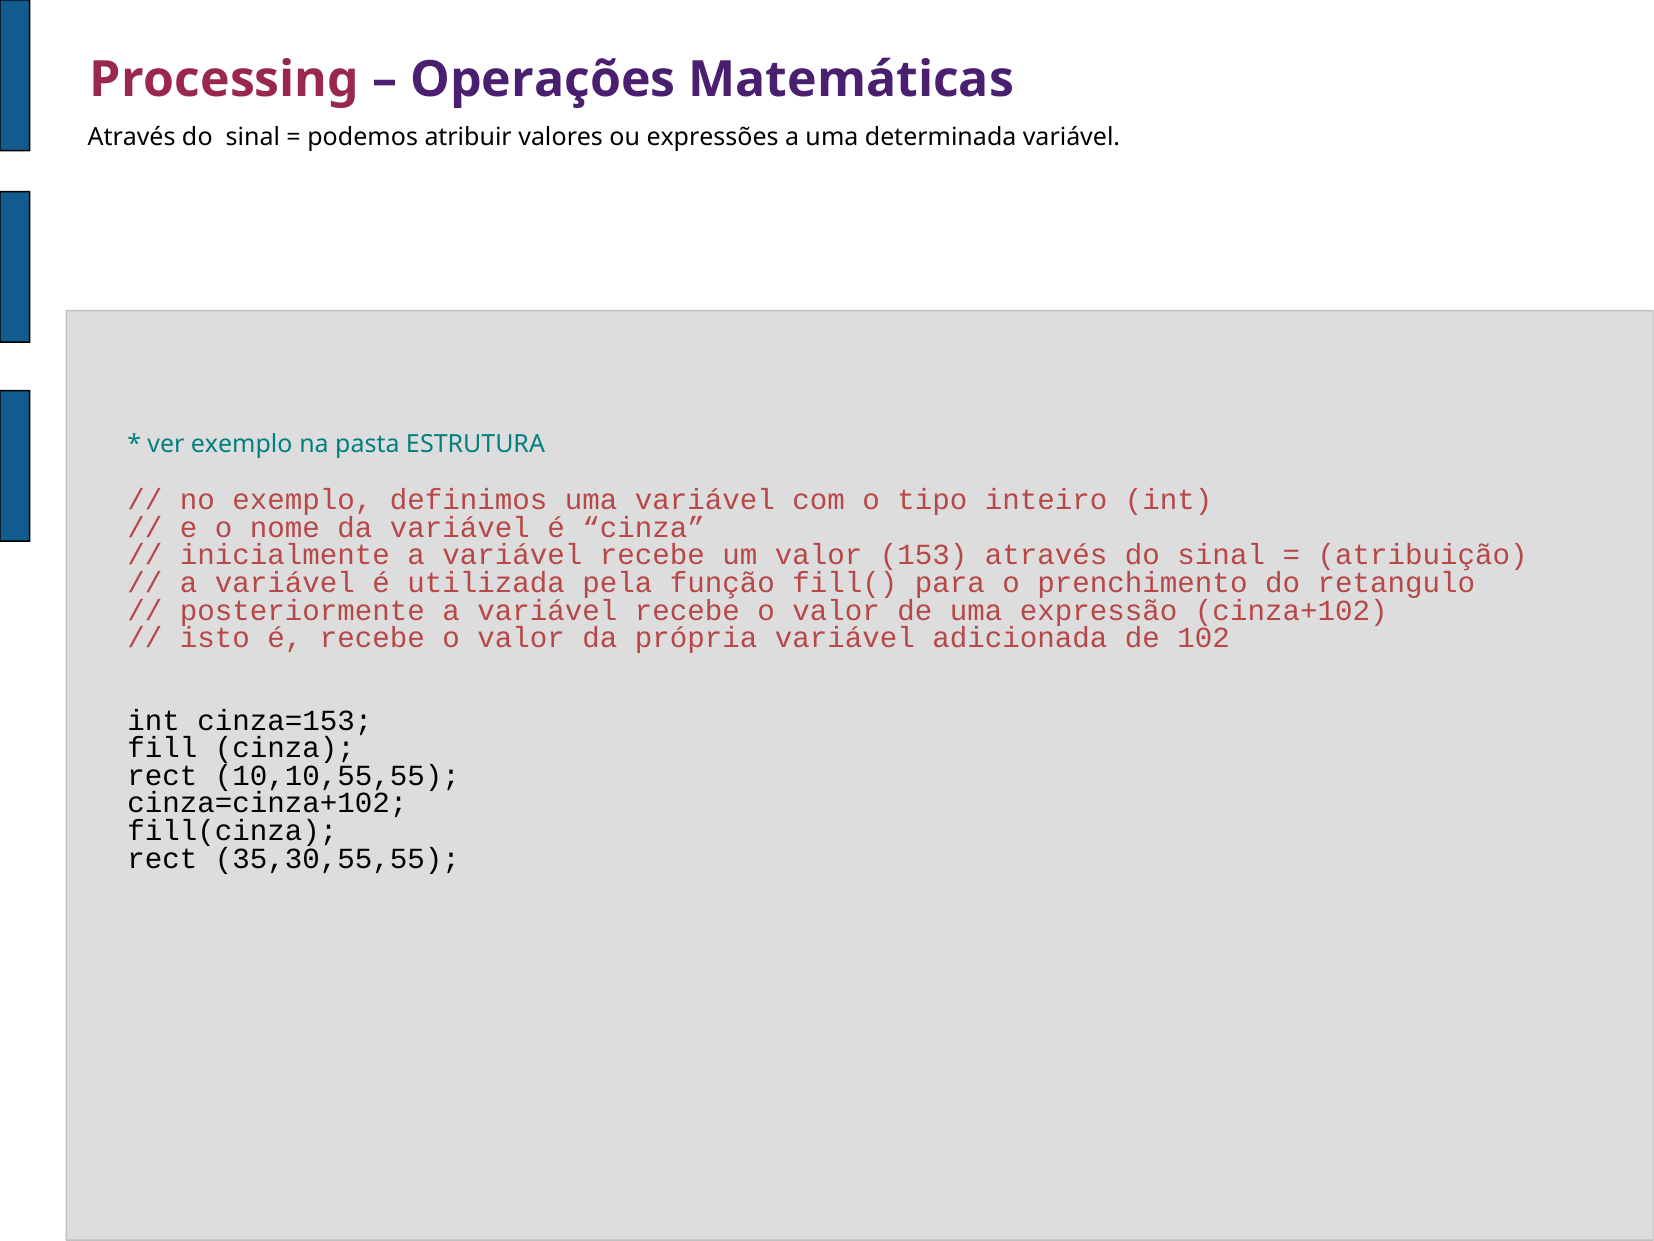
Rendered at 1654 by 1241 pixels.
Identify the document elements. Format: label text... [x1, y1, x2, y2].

text_box * ver exemplo na pasta ESTRUTURA // no exemplo, definimos uma variável com o tipo inteiro (int) // e o nome da variável é “cinza” // inicialmente a variável recebe um valor (153) através do sinal = (atribuição) // a variável é utilizada pela função fill() para o prenchimento do retangulo // posteriormente a variável recebe o valor de uma expressão (cinza+102) // isto é, recebe o valor da própria variável adicionada de 102 int cinza=153; fill (cinza); rect (10,10,55,55); cinza=cinza+102; fill(cinza); rect (35,30,55,55); [112, 374, 1575, 1088]
text_box Através do sinal = podemos atribuir valores ou expressões a uma determinada variável. [72, 112, 1529, 188]
text_box Processing – Operações Matemáticas [75, 37, 1501, 112]
